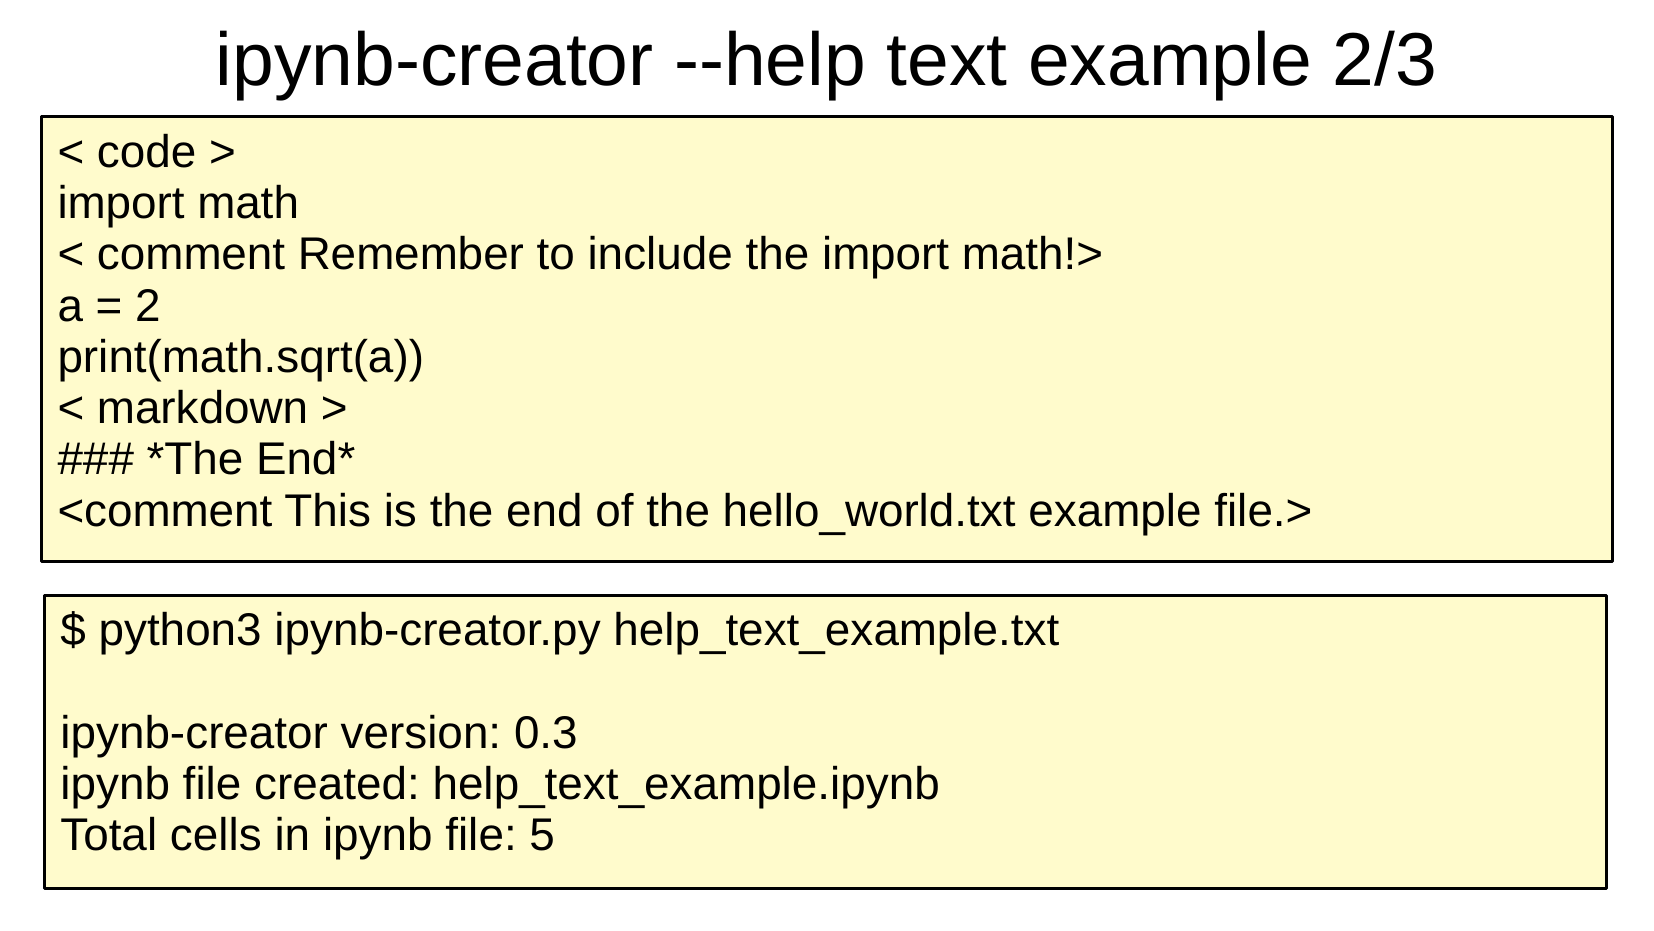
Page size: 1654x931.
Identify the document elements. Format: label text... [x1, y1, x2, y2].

title ipynb-creator --help text example 2/3 [82, 13, 1571, 107]
text_box < code > import math < comment Remember to include the import math!> a = 2 print(math.sqrt(a)) < markdown > ### *The End* <comment This is the end of the hello_world.txt example file.> [41, 116, 1613, 562]
text_box $ python3 ipynb-creator.py help_text_example.txt ipynb-creator version: 0.3 ipynb file created: help_text_example.ipynb Total cells in ipynb file: 5 [44, 595, 1607, 889]
